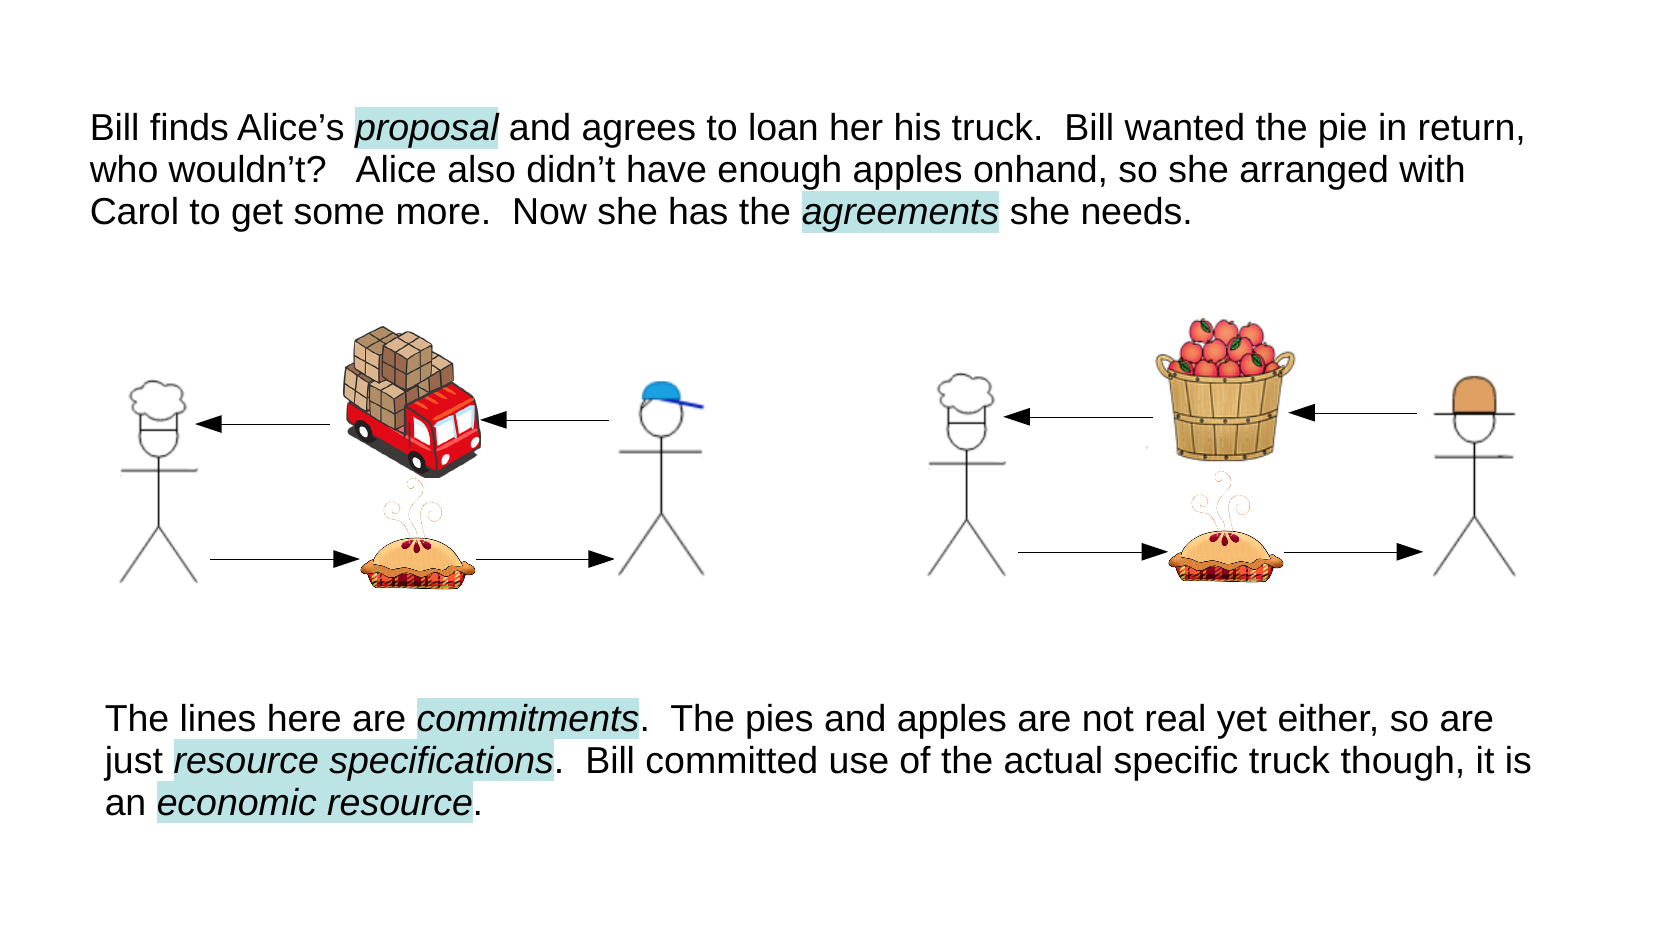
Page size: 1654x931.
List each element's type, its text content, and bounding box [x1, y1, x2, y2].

text_box Bill finds Alice’s proposal and agrees to loan her his truck. Bill wanted the pie in return, who wouldn’t? Alice also didn’t have enough apples onhand, so she arranged with Carol to get some more. Now she has the agreements she needs. [75, 99, 1576, 241]
picture [614, 368, 736, 581]
picture [1126, 309, 1301, 583]
picture [343, 326, 481, 591]
picture [1402, 360, 1546, 586]
picture [898, 364, 1037, 579]
picture [90, 371, 229, 586]
text_box The lines here are commitments. The pies and apples are not real yet either, so are just resource specifications. Bill committed use of the actual specific truck though, it is an economic resource. [90, 690, 1561, 831]
